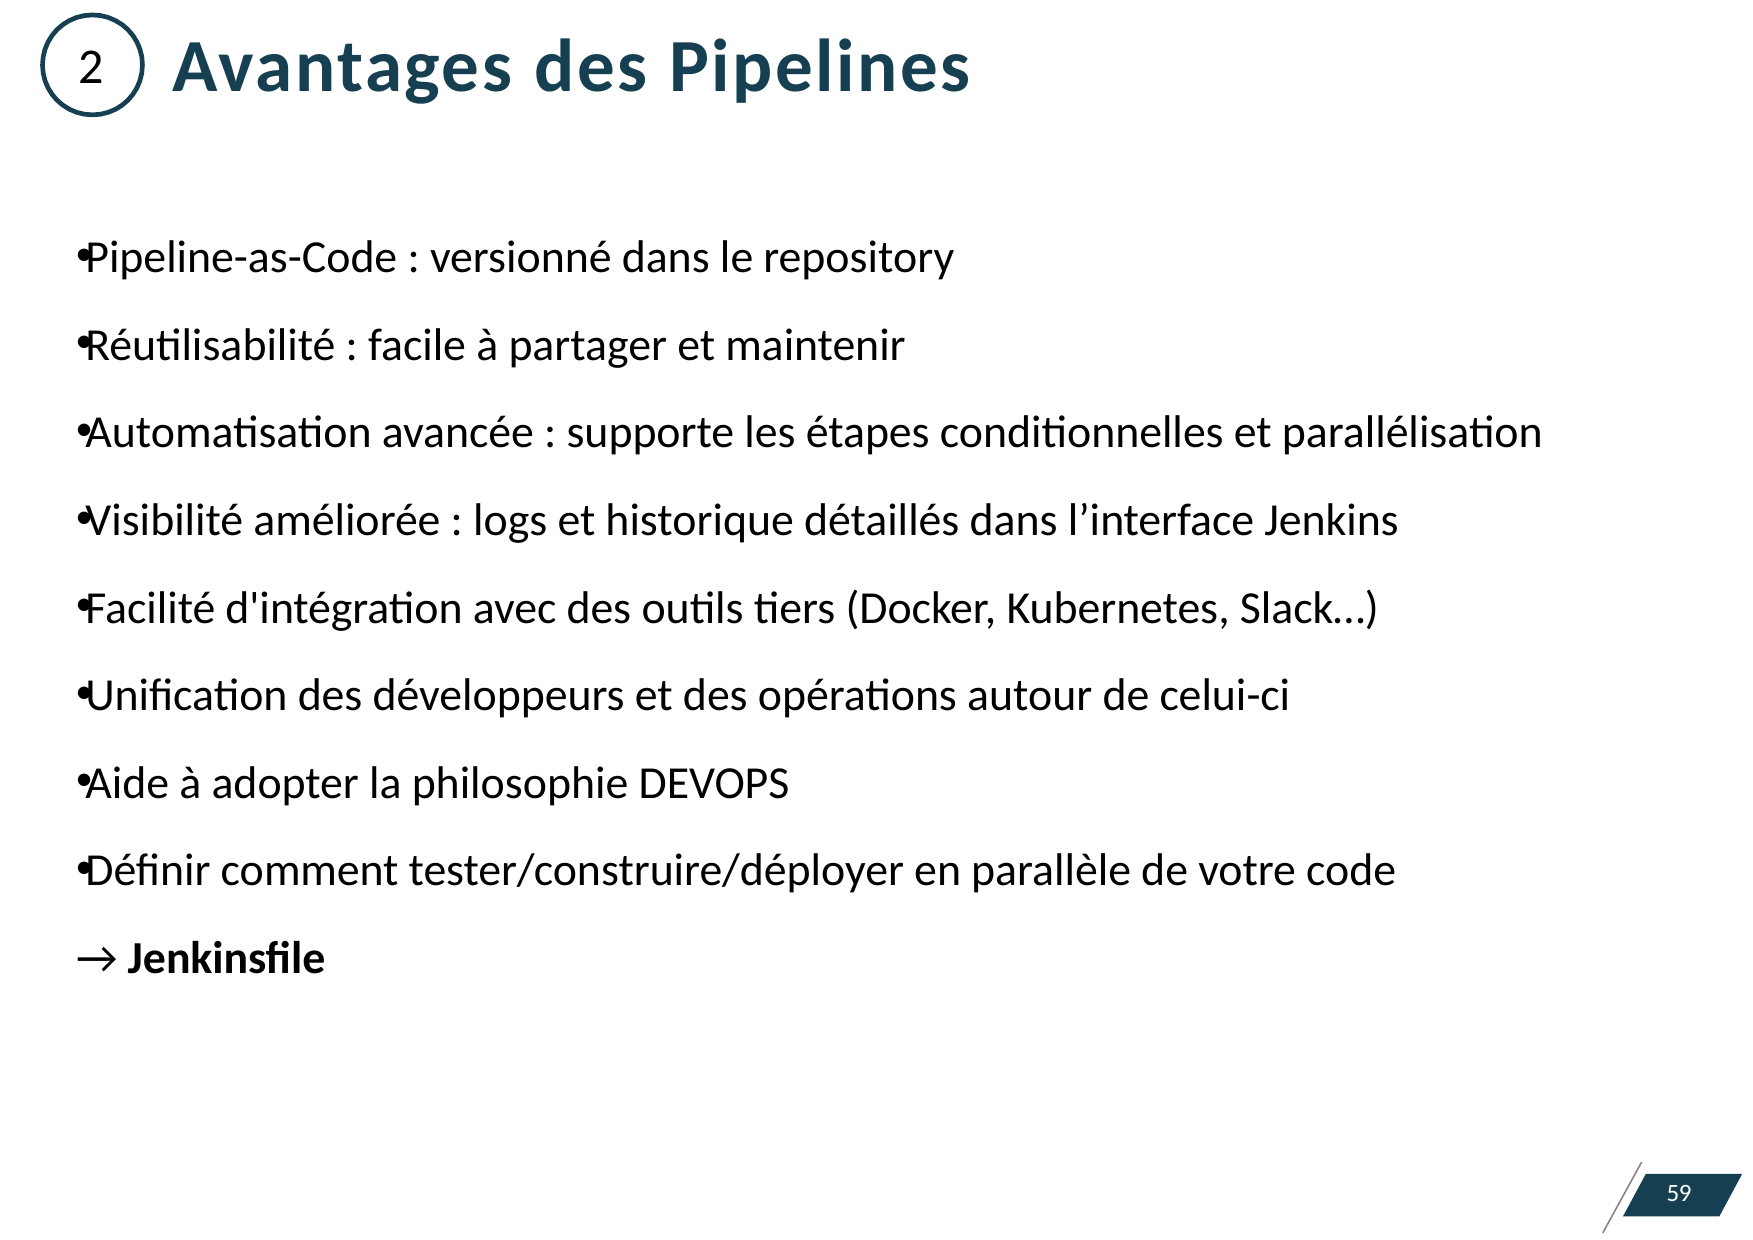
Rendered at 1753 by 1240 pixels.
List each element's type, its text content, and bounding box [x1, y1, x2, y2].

text_box 59 [1638, 1169, 1707, 1215]
title Avantages des Pipelines [172, 16, 1580, 107]
text_box Pipeline-as-Code : versionné dans le repository Réutilisabilité : facile à partager et maintenir Automatisation avancée : supporte les étapes conditionnelles et parallélisation Visibilité améliorée : logs et historique détaillés dans l’interface Jenkins Facilité d'intégration avec des outils tiers (Docker, Kubernetes, Slack…) Unification des développeurs et des opérations autour de celui-ci Aide à adopter la philosophie DEVOPS Définir comment tester/construire/déployer en parallèle de votre code → Jenkinsfile [76, 199, 1753, 995]
text_box 2 [76, 31, 108, 94]
